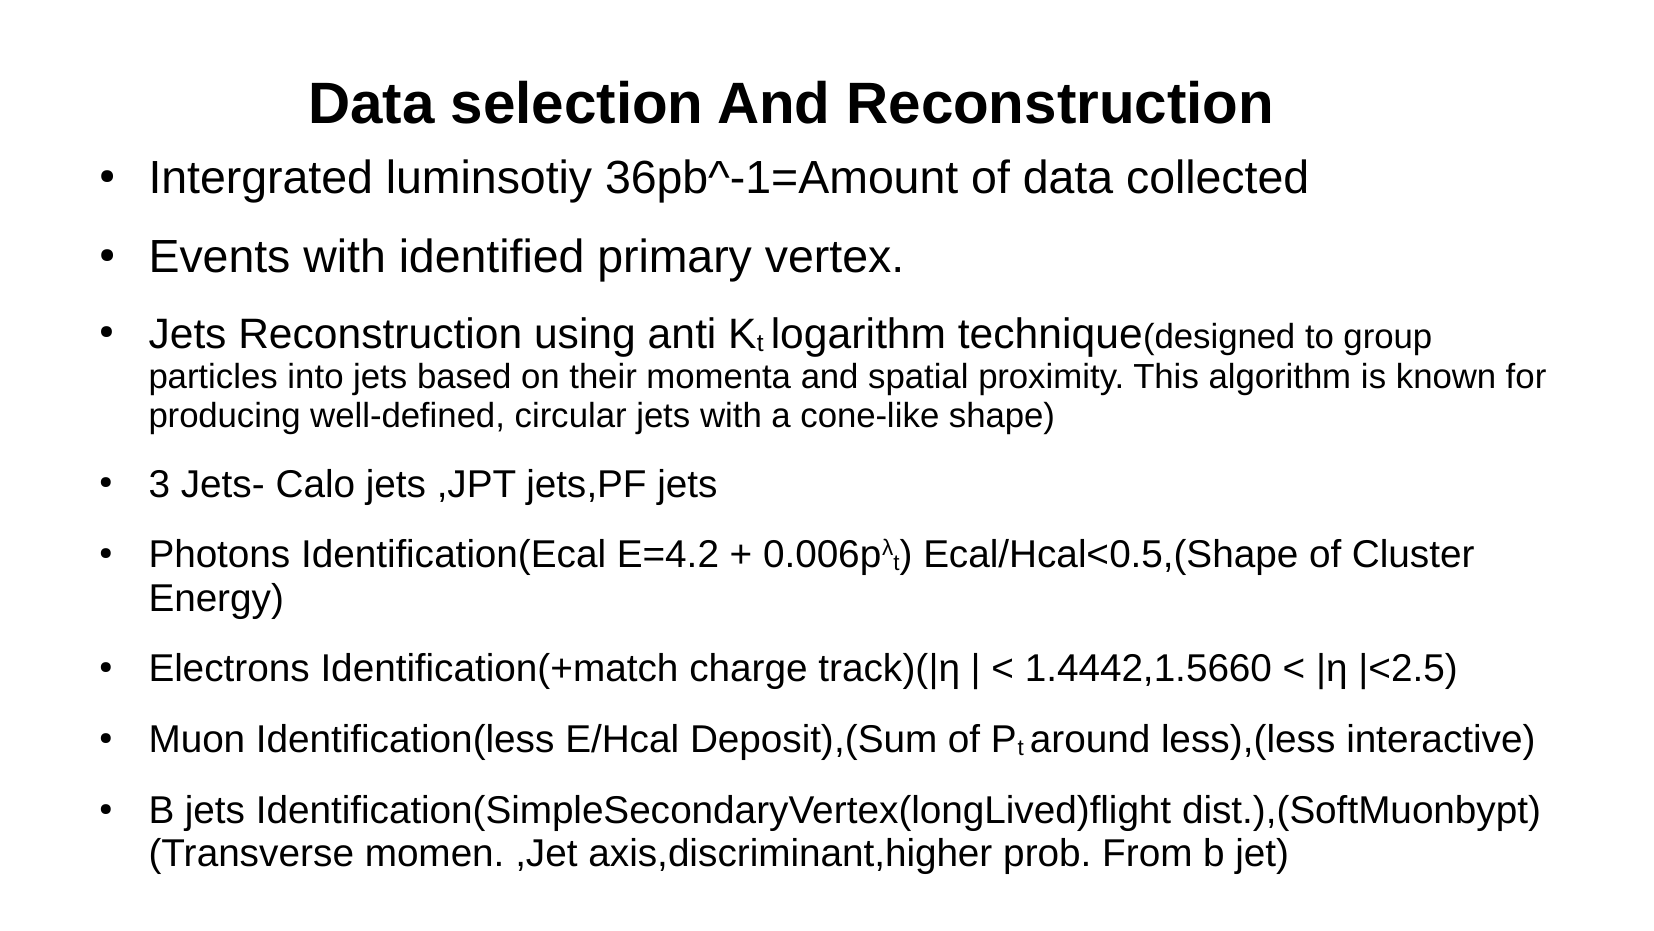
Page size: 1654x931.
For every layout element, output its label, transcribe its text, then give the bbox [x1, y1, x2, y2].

list Intergrated luminsotiy 36pb^-1=Amount of data collected Events with identified primary vertex. Jets Reconstruction using anti Kt logarithm technique(designed to group particles into jets based on their momenta and spatial proximity. This algorithm is known for producing well-defined, circular jets with a cone-like shape) 3 Jets- Calo jets ,JPT jets,PF jets Photons Identification(Ecal E=4.2 + 0.006pλt) Ecal/Hcal<0.5,(Shape of Cluster Energy) Electrons Identification(+match charge track)(|η | < 1.4442,1.5660 < |η |<2.5) Muon Identification(less E/Hcal Deposit),(Sum of Pt around less),(less interactive) B jets Identification(SimpleSecondaryVertex(longLived)flight dist.),(SoftMuonbypt)(Transverse momen. ,Jet axis,discriminant,higher prob. From b jet) [82, 151, 1571, 890]
title Data selection And Reconstruction [47, 25, 1536, 181]
